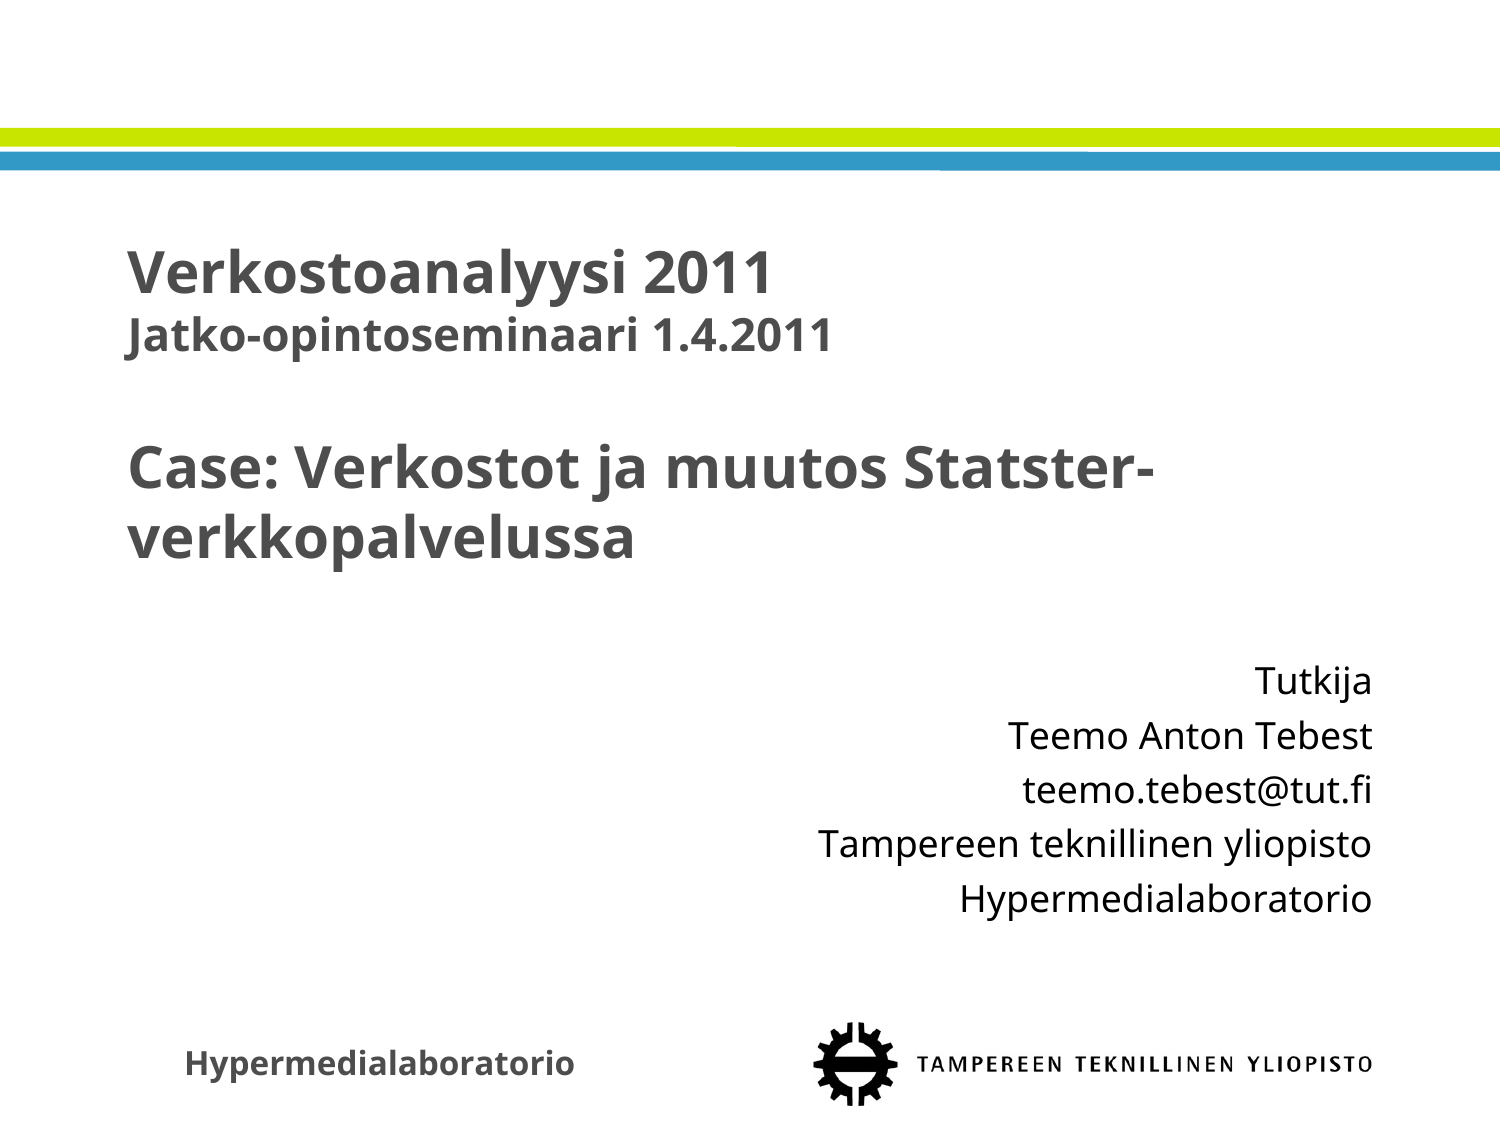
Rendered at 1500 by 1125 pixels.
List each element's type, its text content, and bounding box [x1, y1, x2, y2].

subtitle Tutkija Teemo Anton Tebest teemo.tebest@tut.fi Tampereen teknillinen yliopisto Hypermedialaboratorio [461, 649, 1388, 938]
title Verkostoanalyysi 2011 Jatko-opintoseminaari 1.4.2011 Case: Verkostot ja muutos Statster-verkkopalvelussa [112, 227, 1388, 713]
picture [813, 1022, 1377, 1106]
